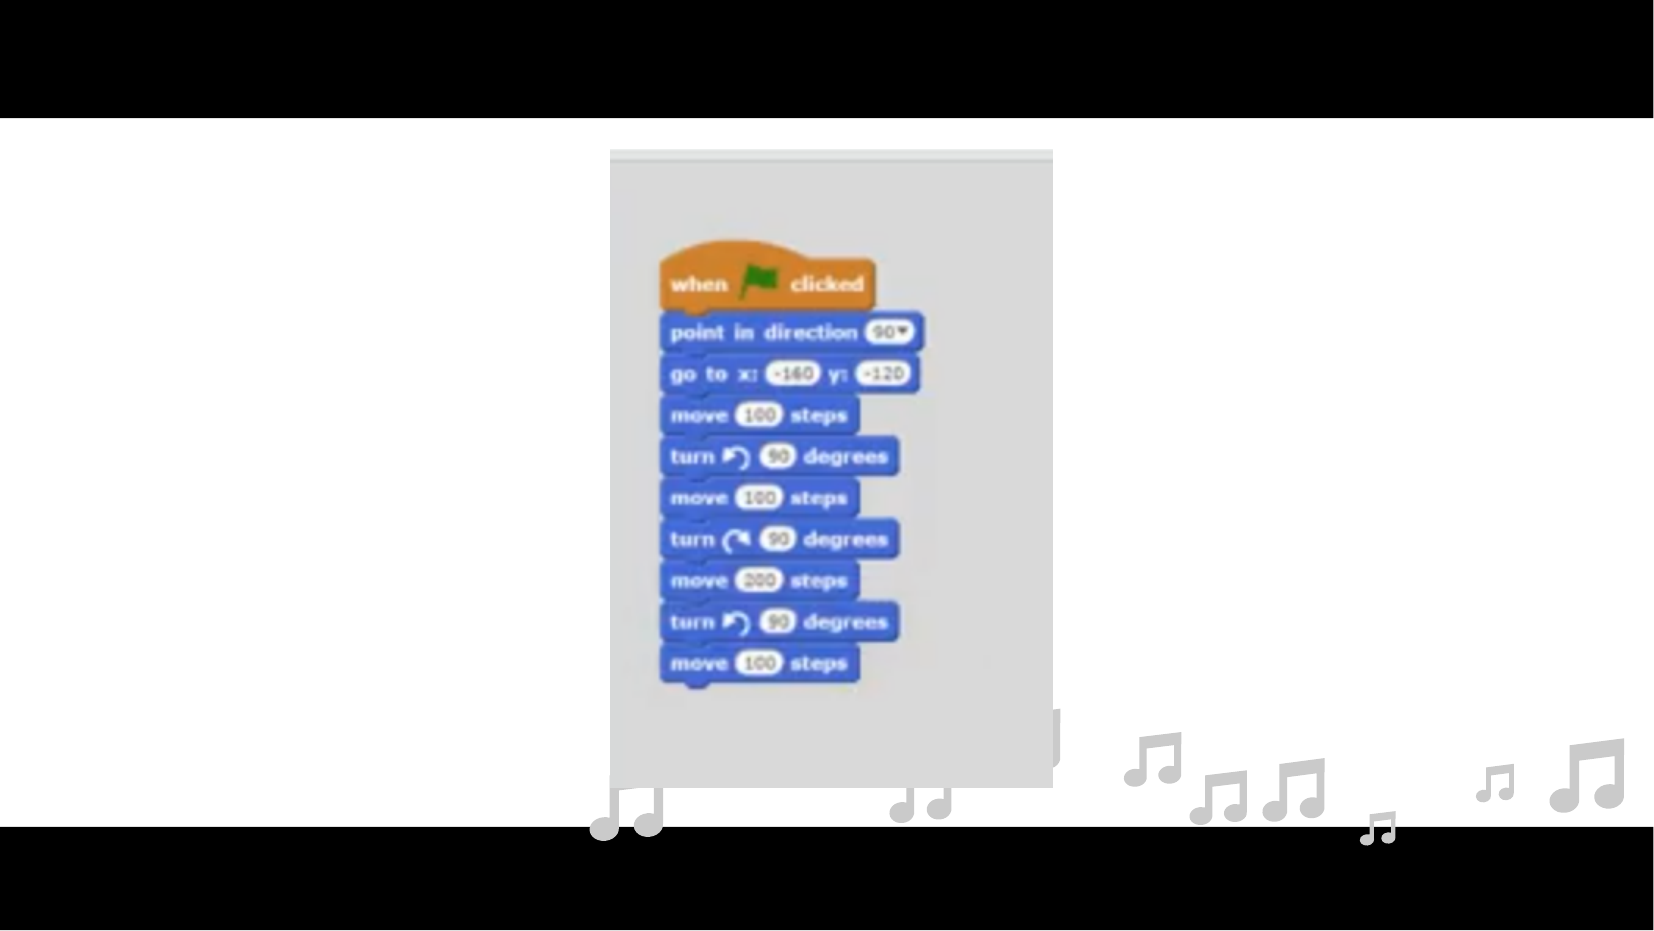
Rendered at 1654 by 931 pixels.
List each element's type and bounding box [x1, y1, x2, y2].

picture [610, 149, 1053, 788]
